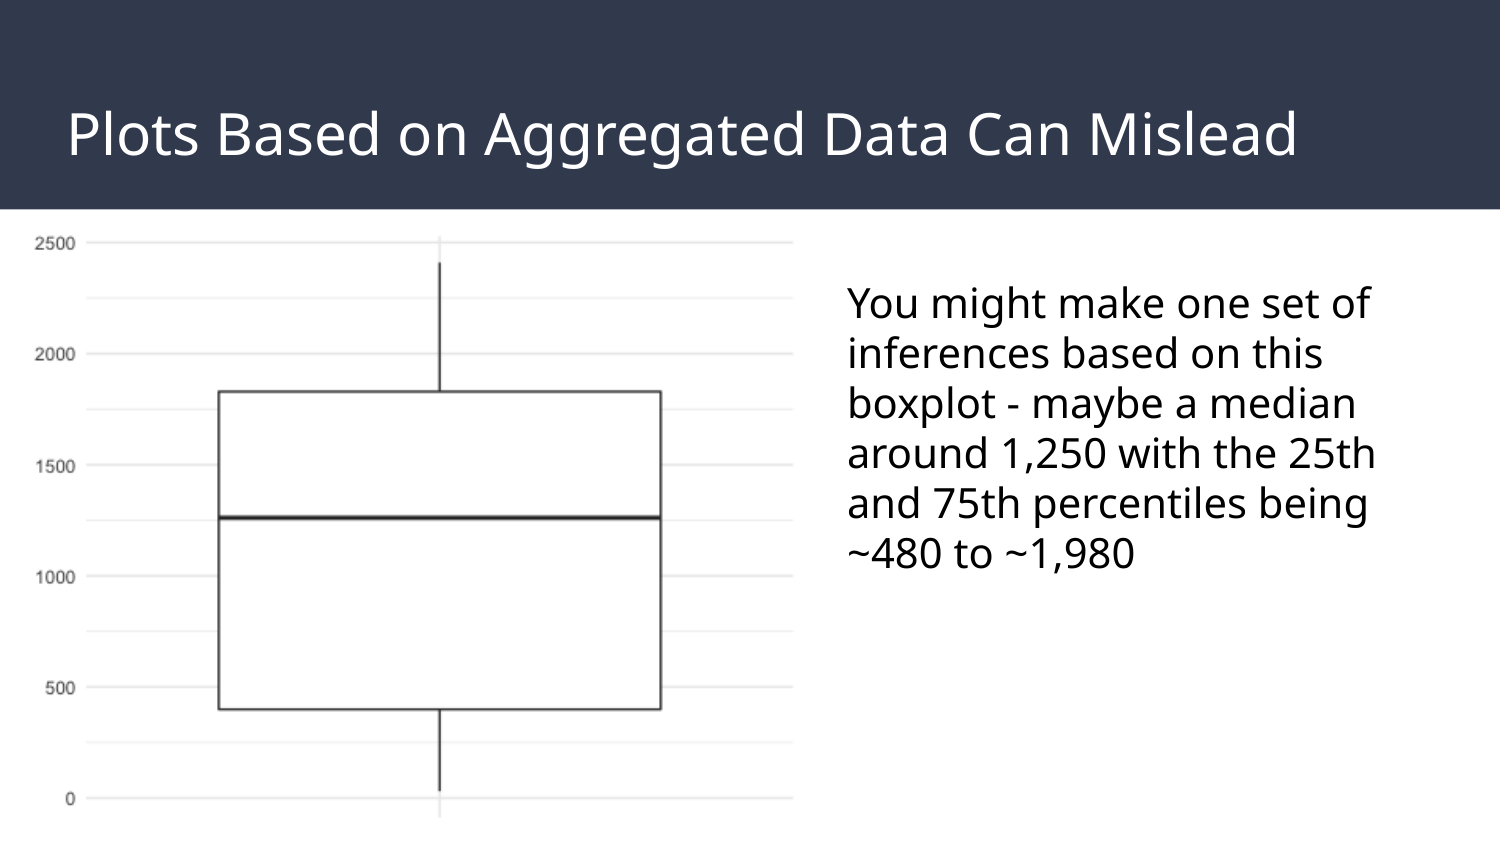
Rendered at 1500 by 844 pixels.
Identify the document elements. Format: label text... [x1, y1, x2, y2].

text_box You might make one set of inferences based on this boxplot - maybe a median around 1,250 with the 25th and 75th percentiles being ~480 to ~1,980 [832, 261, 1422, 800]
picture [24, 225, 805, 835]
title Plots Based on Aggregated Data Can Mislead [51, 82, 1449, 185]
